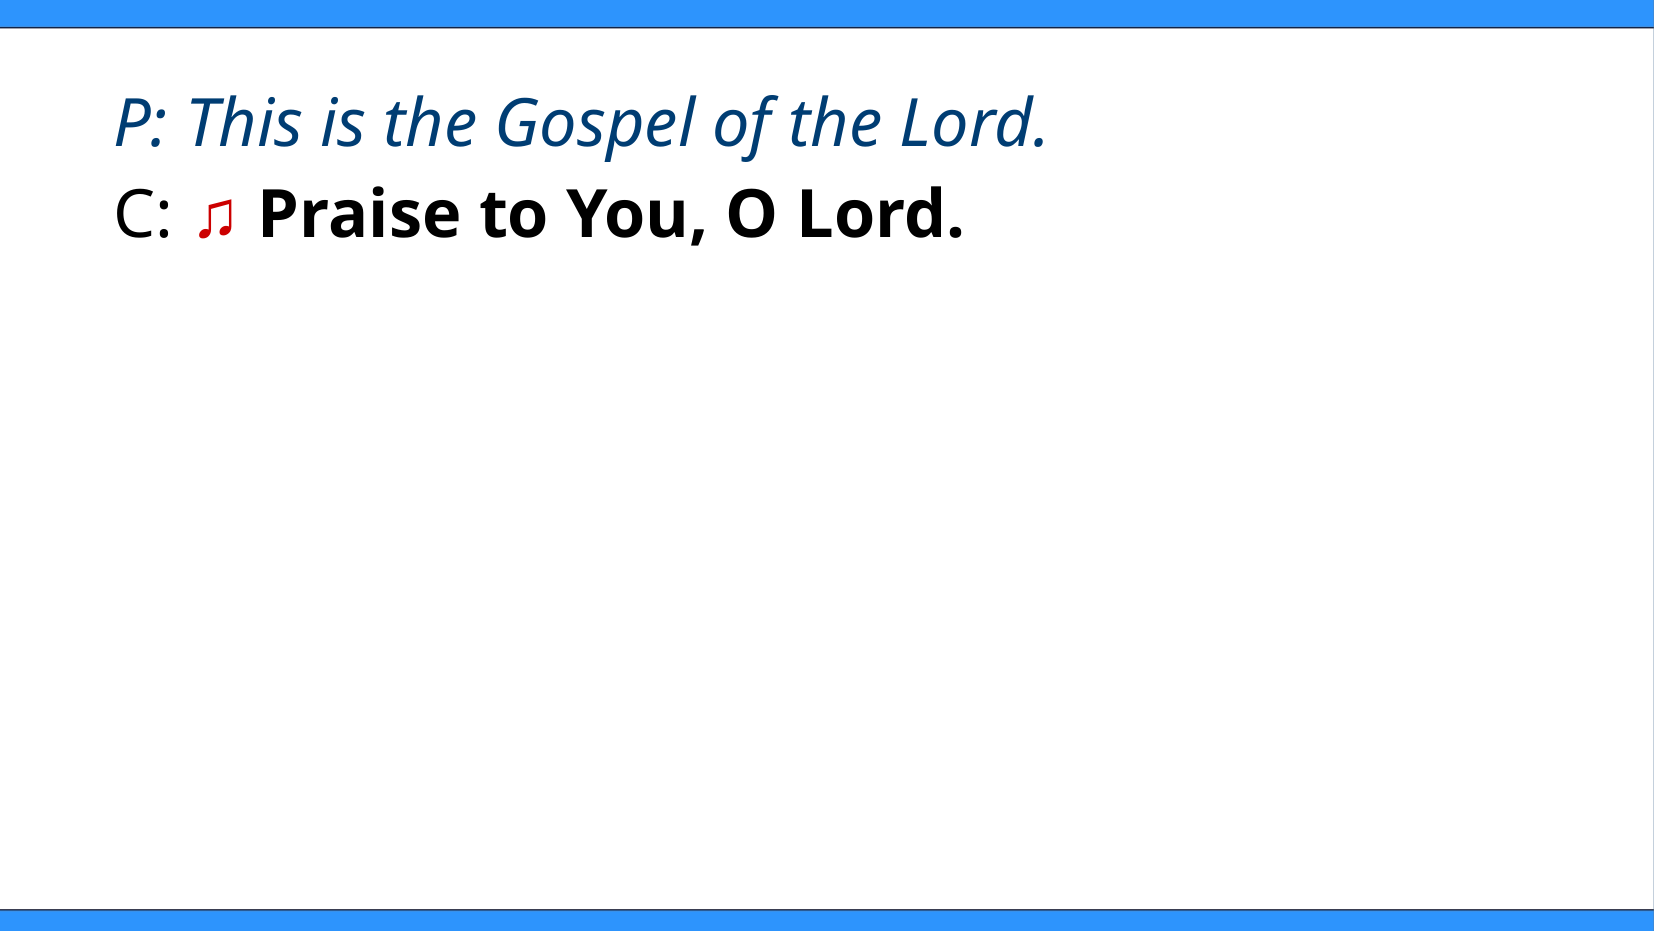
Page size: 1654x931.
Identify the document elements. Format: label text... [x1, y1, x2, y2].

picture [0, 0, 1654, 931]
text_box P: This is the Gospel of the Lord. C: ♫ Praise to You, O Lord. [98, 67, 1554, 270]
